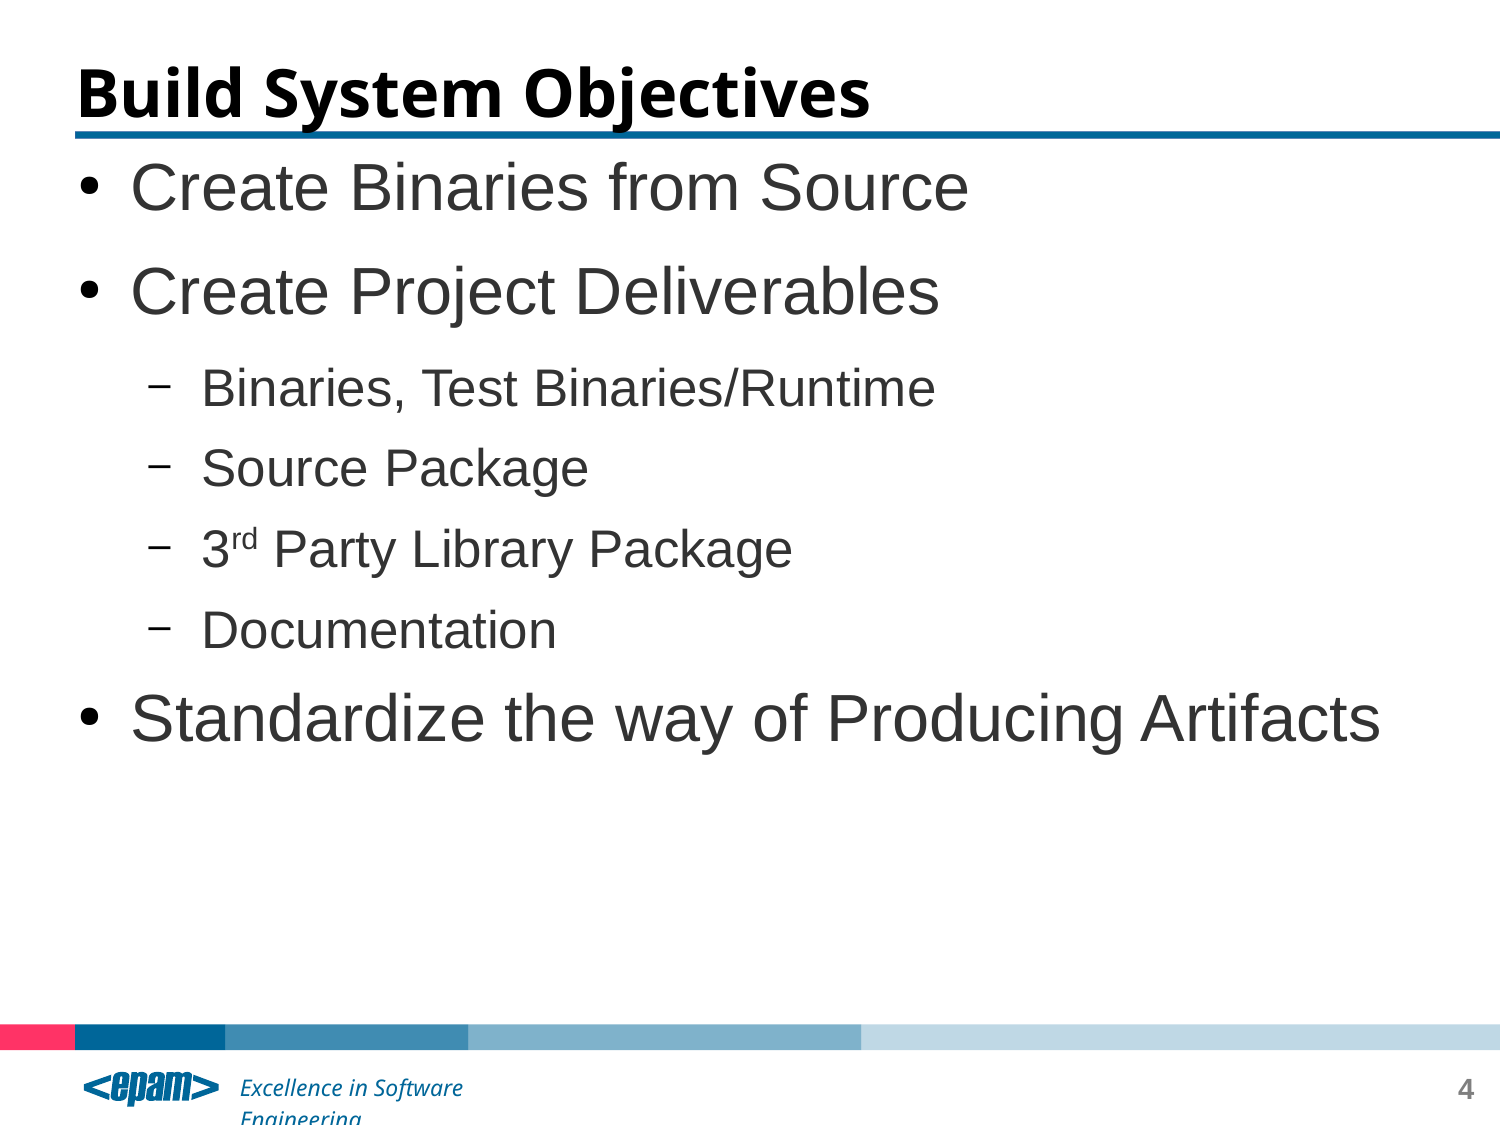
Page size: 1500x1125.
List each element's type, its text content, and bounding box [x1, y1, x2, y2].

text_box <number> [1395, 1070, 1475, 1125]
list Create Binaries from Source Create Project Deliverables Binaries, Test Binaries/Runtime Source Package 3rd Party Library Package Documentation Standardize the way of Producing Artifacts [60, 149, 1441, 1006]
title Build System Objectives [75, 44, 1425, 138]
